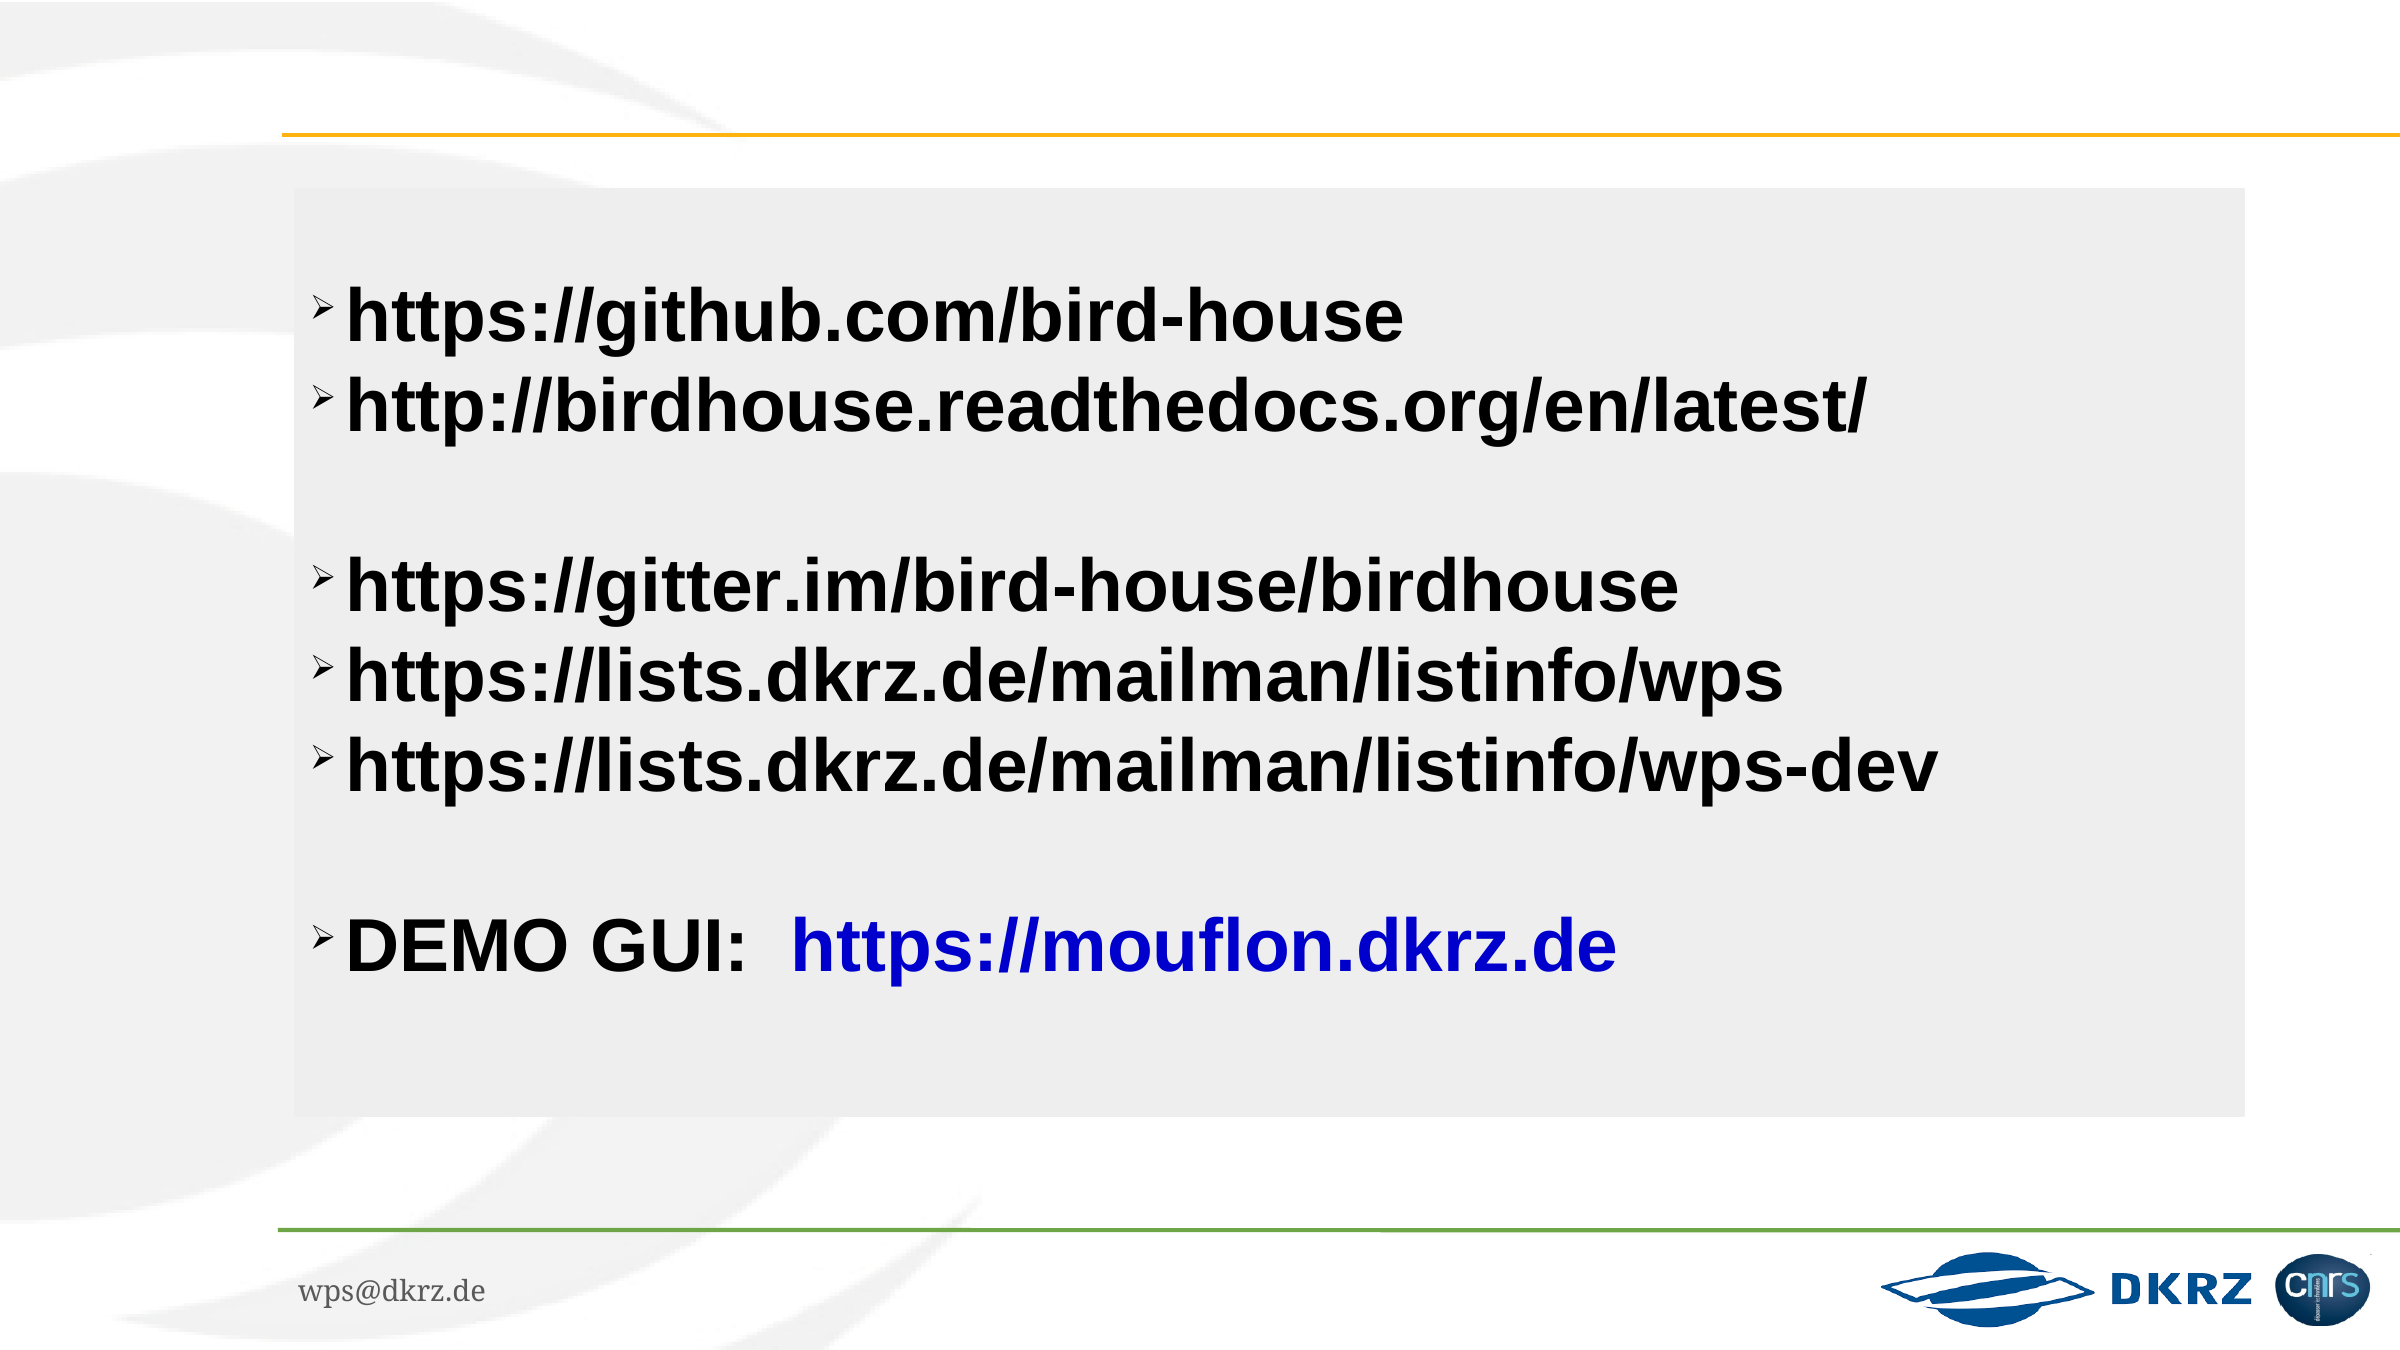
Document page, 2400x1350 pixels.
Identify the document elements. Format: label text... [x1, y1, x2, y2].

picture [0, 0, 2400, 1350]
text_box https://github.com/bird-house http://birdhouse.readthedocs.org/en/latest/ https://gitter.im/bird-house/birdhouse https://lists.dkrz.de/mailman/listinfo/wps https://lists.dkrz.de/mailman/listinfo/wps-dev DEMO GUI: https://mouflon.dkrz.de [295, 188, 2245, 1117]
